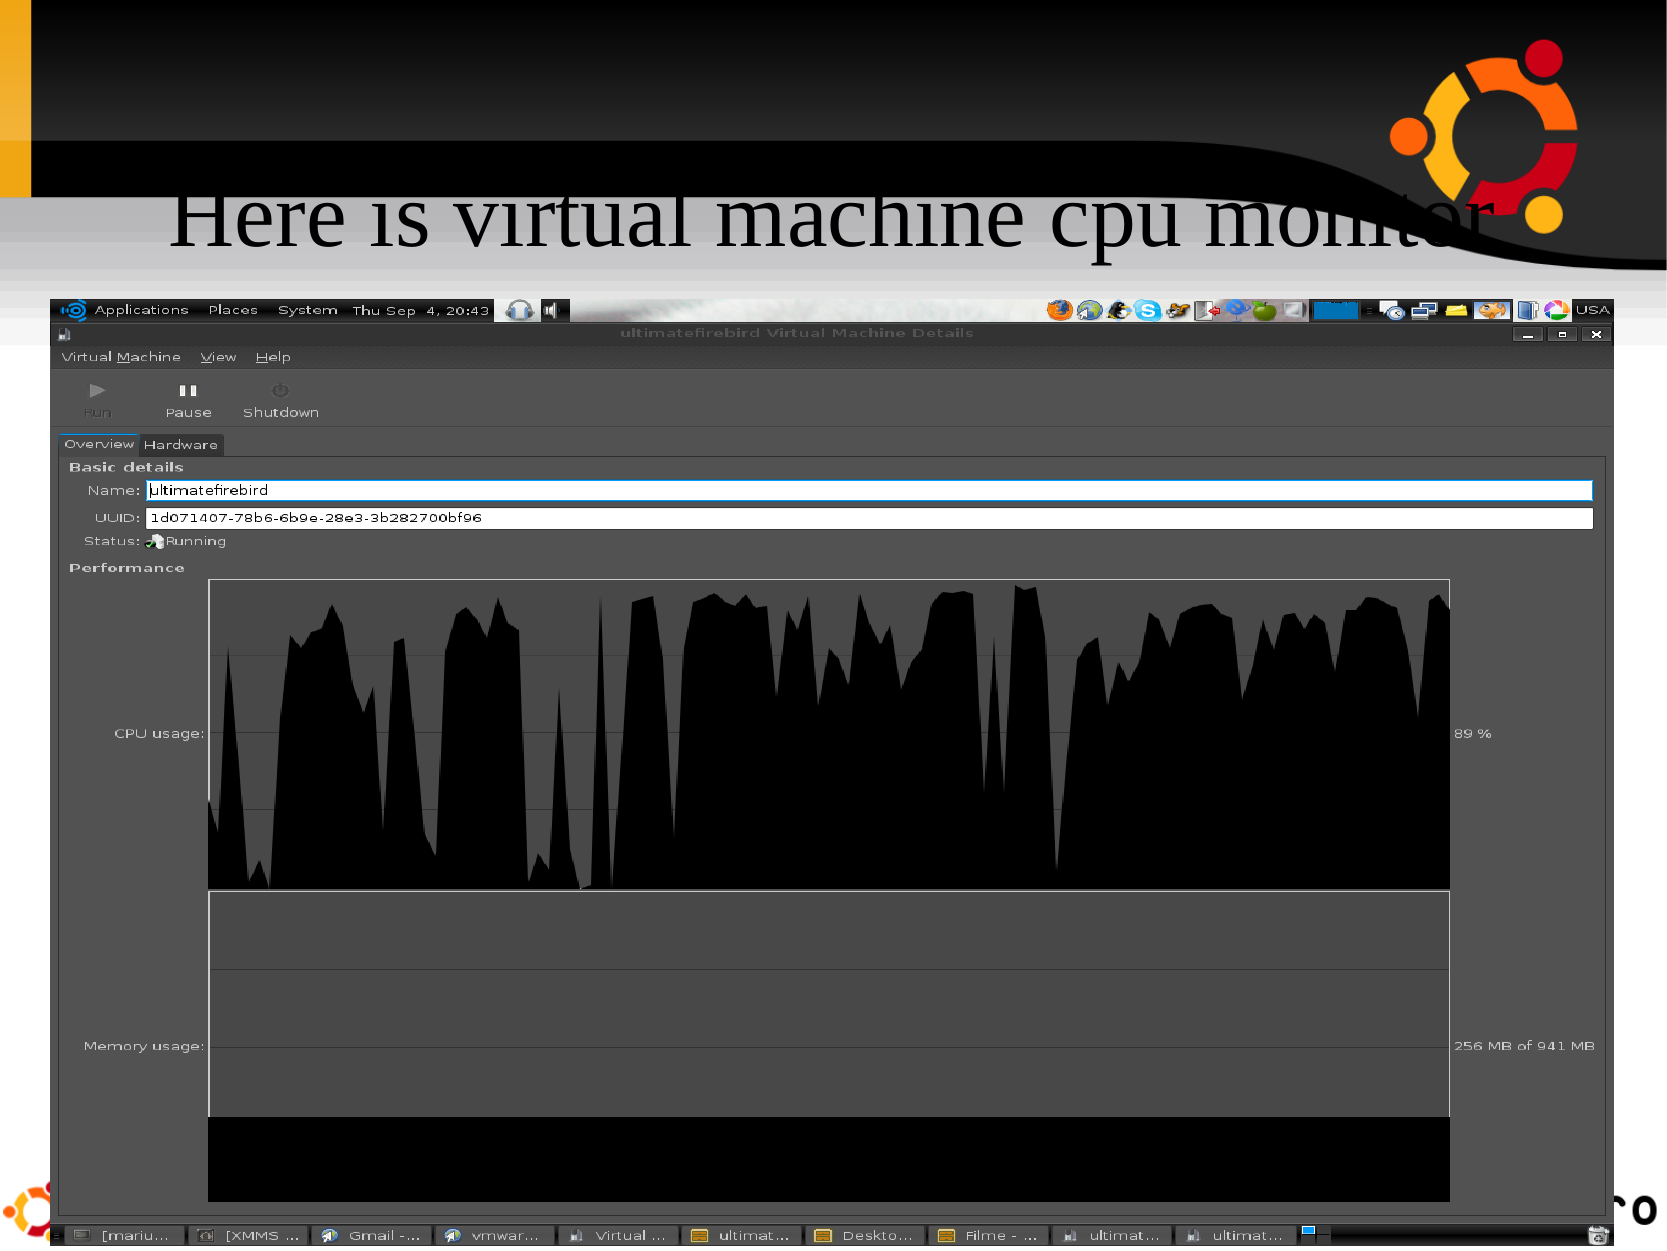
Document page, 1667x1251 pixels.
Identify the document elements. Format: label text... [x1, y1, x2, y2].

picture [0, 0, 1667, 1251]
title Here is virtual machine cpu monitor [125, 118, 1542, 299]
